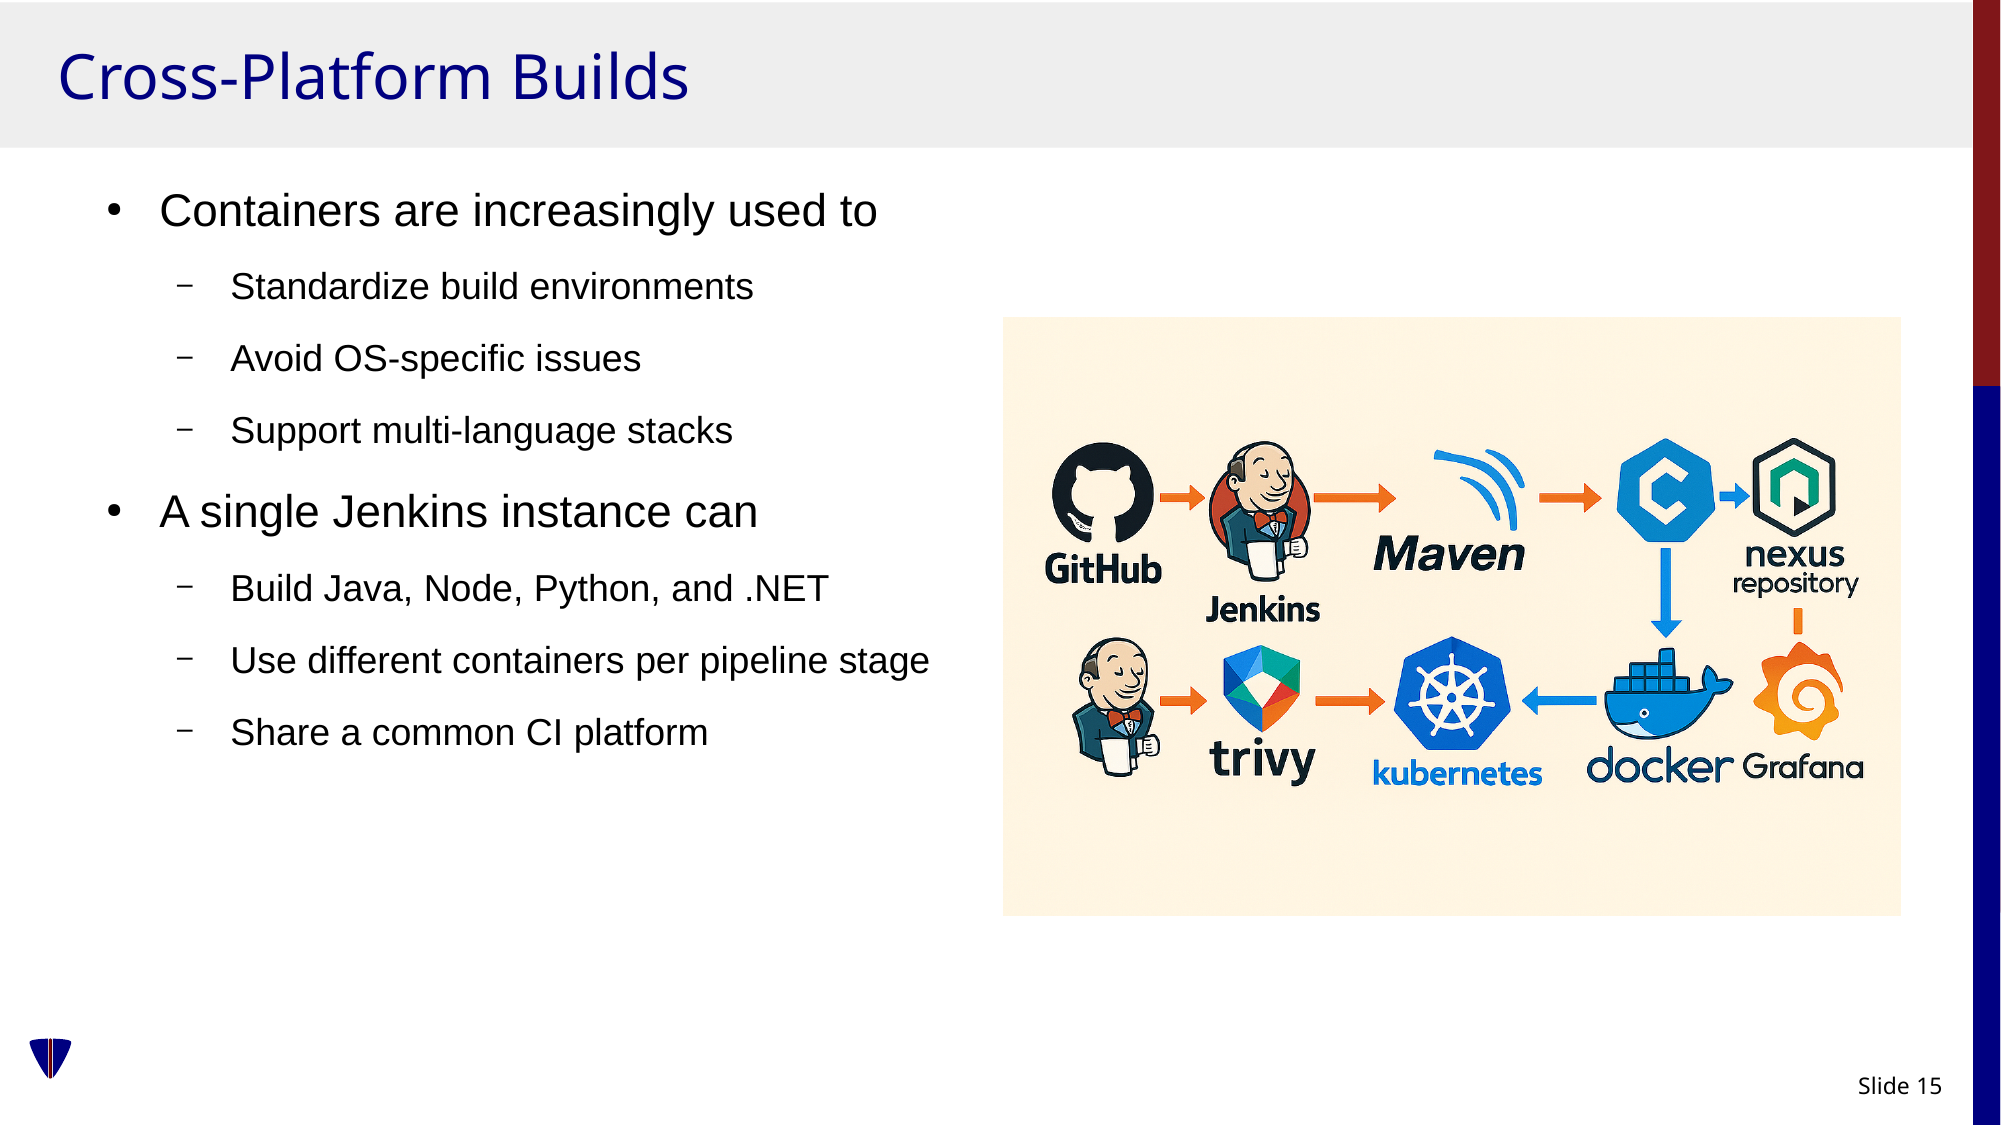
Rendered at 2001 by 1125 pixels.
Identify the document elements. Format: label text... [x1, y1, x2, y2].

list Containers are increasingly used to Standardize build environments Avoid OS-specific issues Support multi-language stacks A single Jenkins instance can Build Java, Node, Python, and .NET Use different containers per pipeline stage Share a common CI platform [88, 177, 975, 1034]
picture [1003, 317, 1901, 916]
title Cross-Platform Builds [0, 2, 1973, 148]
